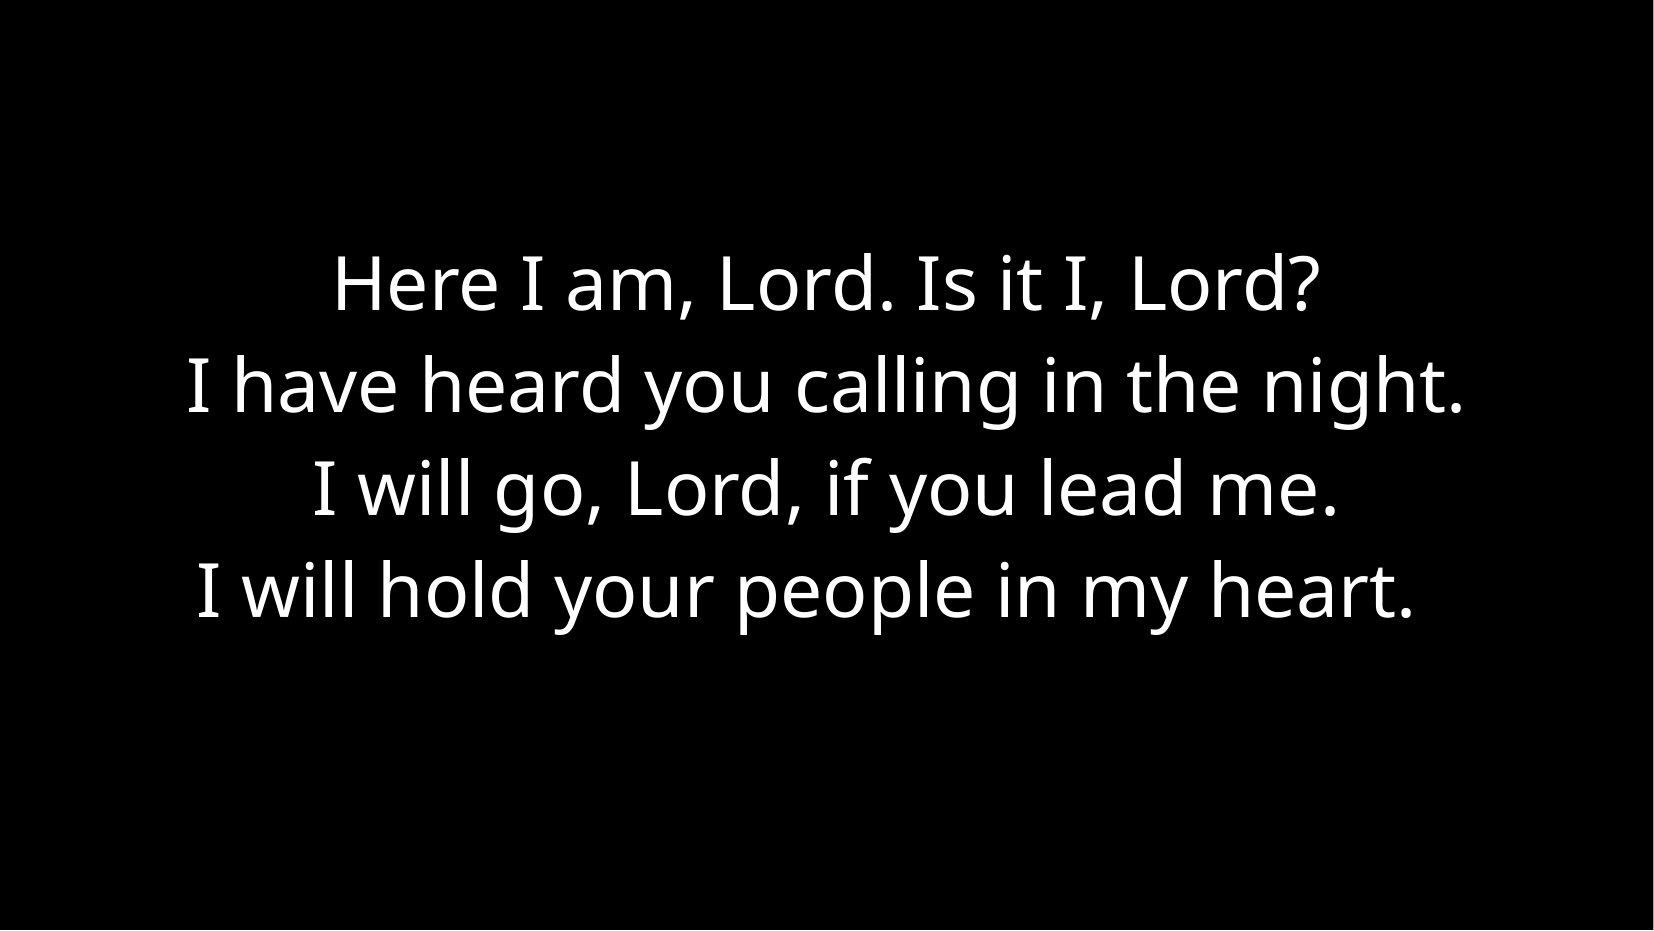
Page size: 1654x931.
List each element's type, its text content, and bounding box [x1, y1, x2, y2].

list Here I am, Lord. Is it I, Lord? I have heard you calling in the night. I will go, Lord, if you lead me. I will hold your people in my heart. [0, 230, 1654, 922]
